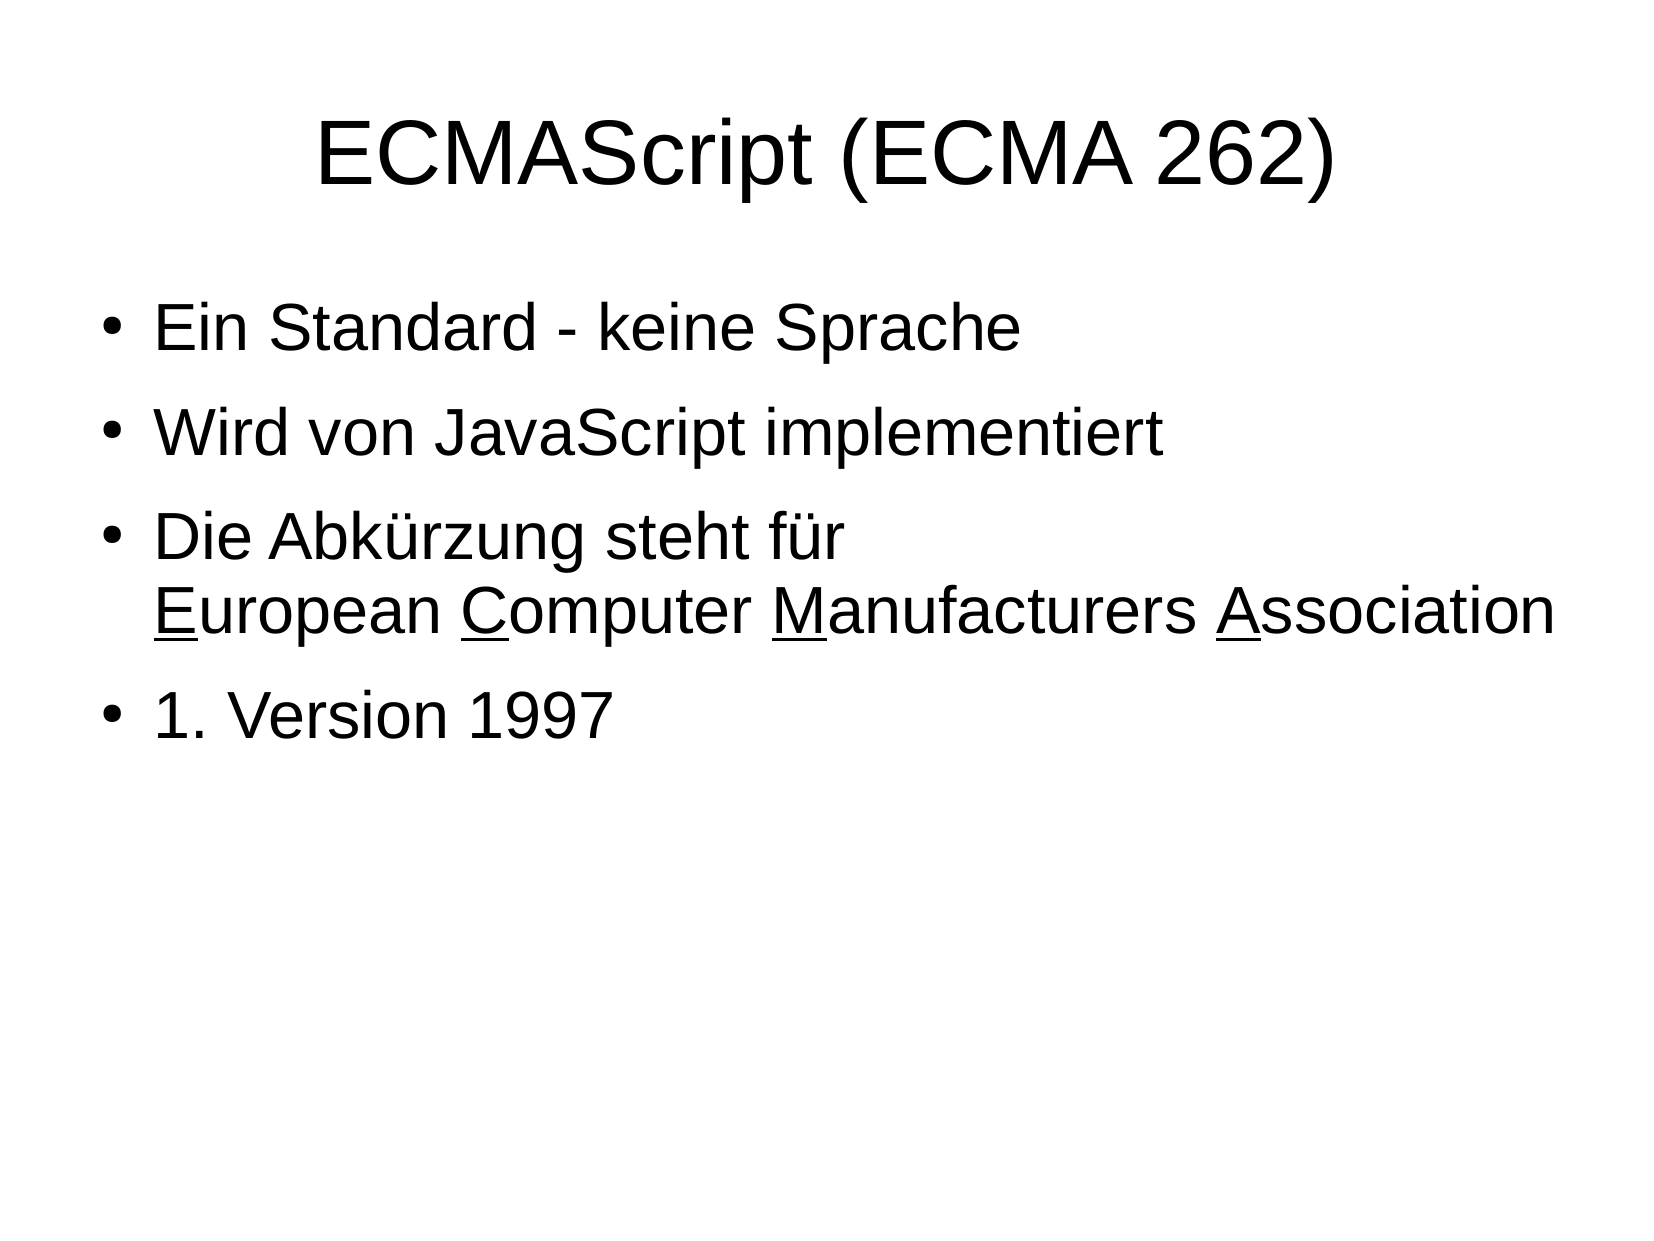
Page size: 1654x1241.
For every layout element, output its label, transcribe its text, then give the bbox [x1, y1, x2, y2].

list Ein Standard - keine Sprache Wird von JavaScript implementiert Die Abkürzung steht für European Computer Manufacturers Association 1. Version 1997 [82, 290, 1571, 1109]
title ECMAScript (ECMA 262) [82, 49, 1571, 257]
